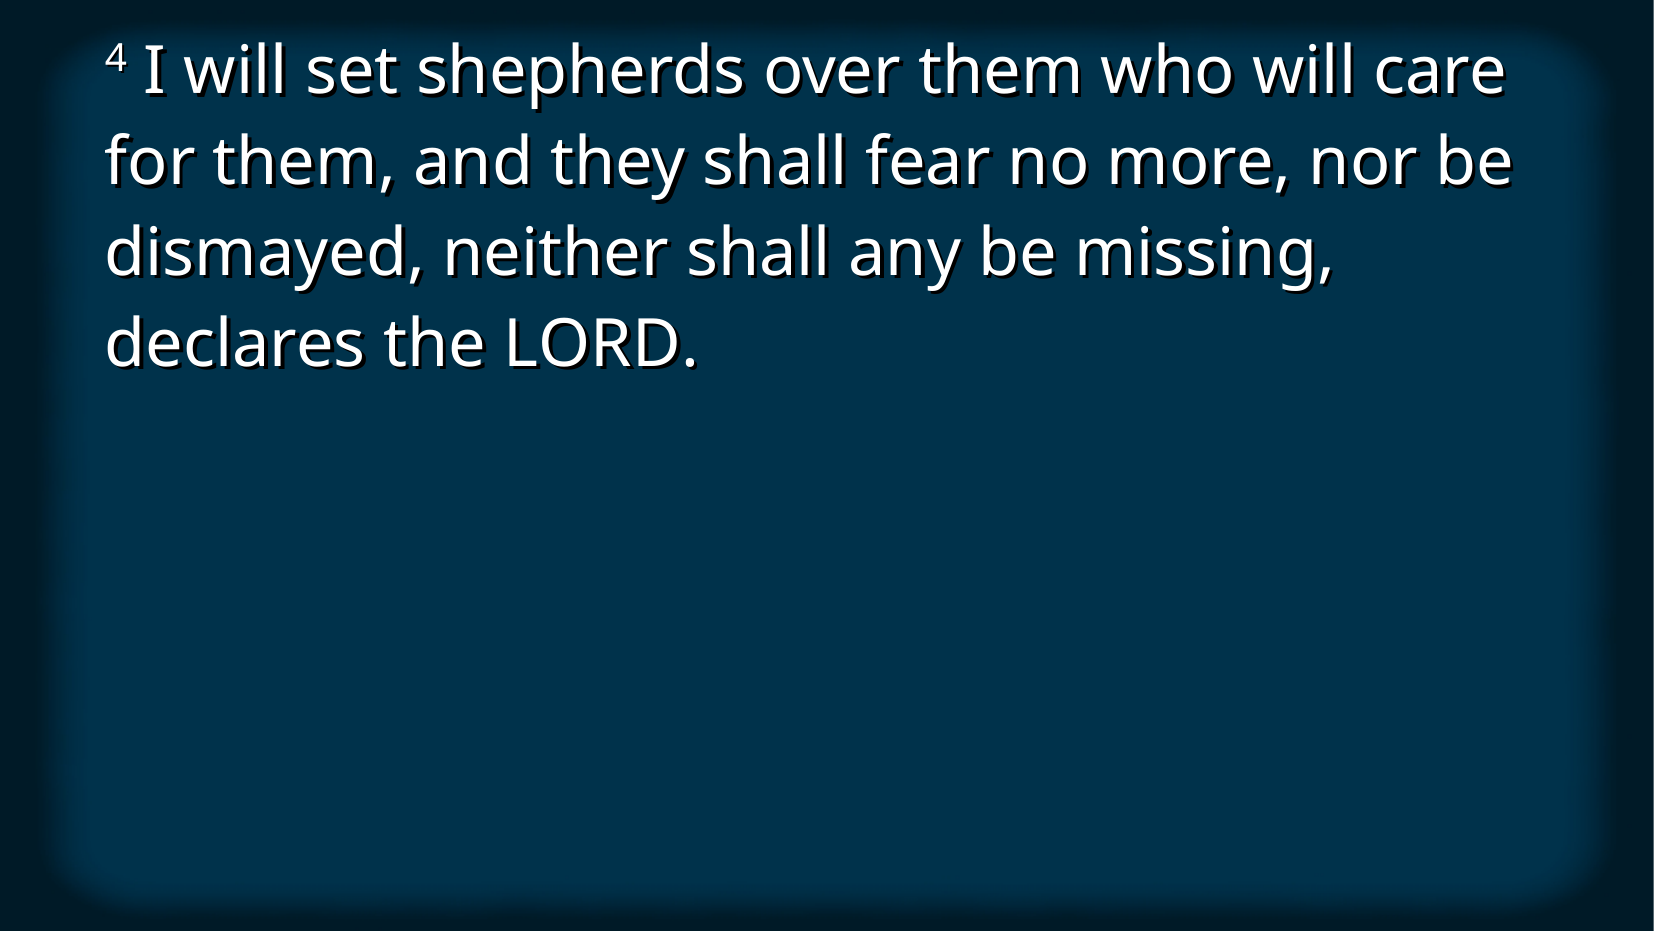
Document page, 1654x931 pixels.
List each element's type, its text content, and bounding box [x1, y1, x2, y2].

text_box 4 I will set shepherds over them who will care for them, and they shall fear no more, nor be dismayed, neither shall any be missing, declares the LORD. [90, 15, 1591, 385]
picture [0, 0, 1654, 931]
